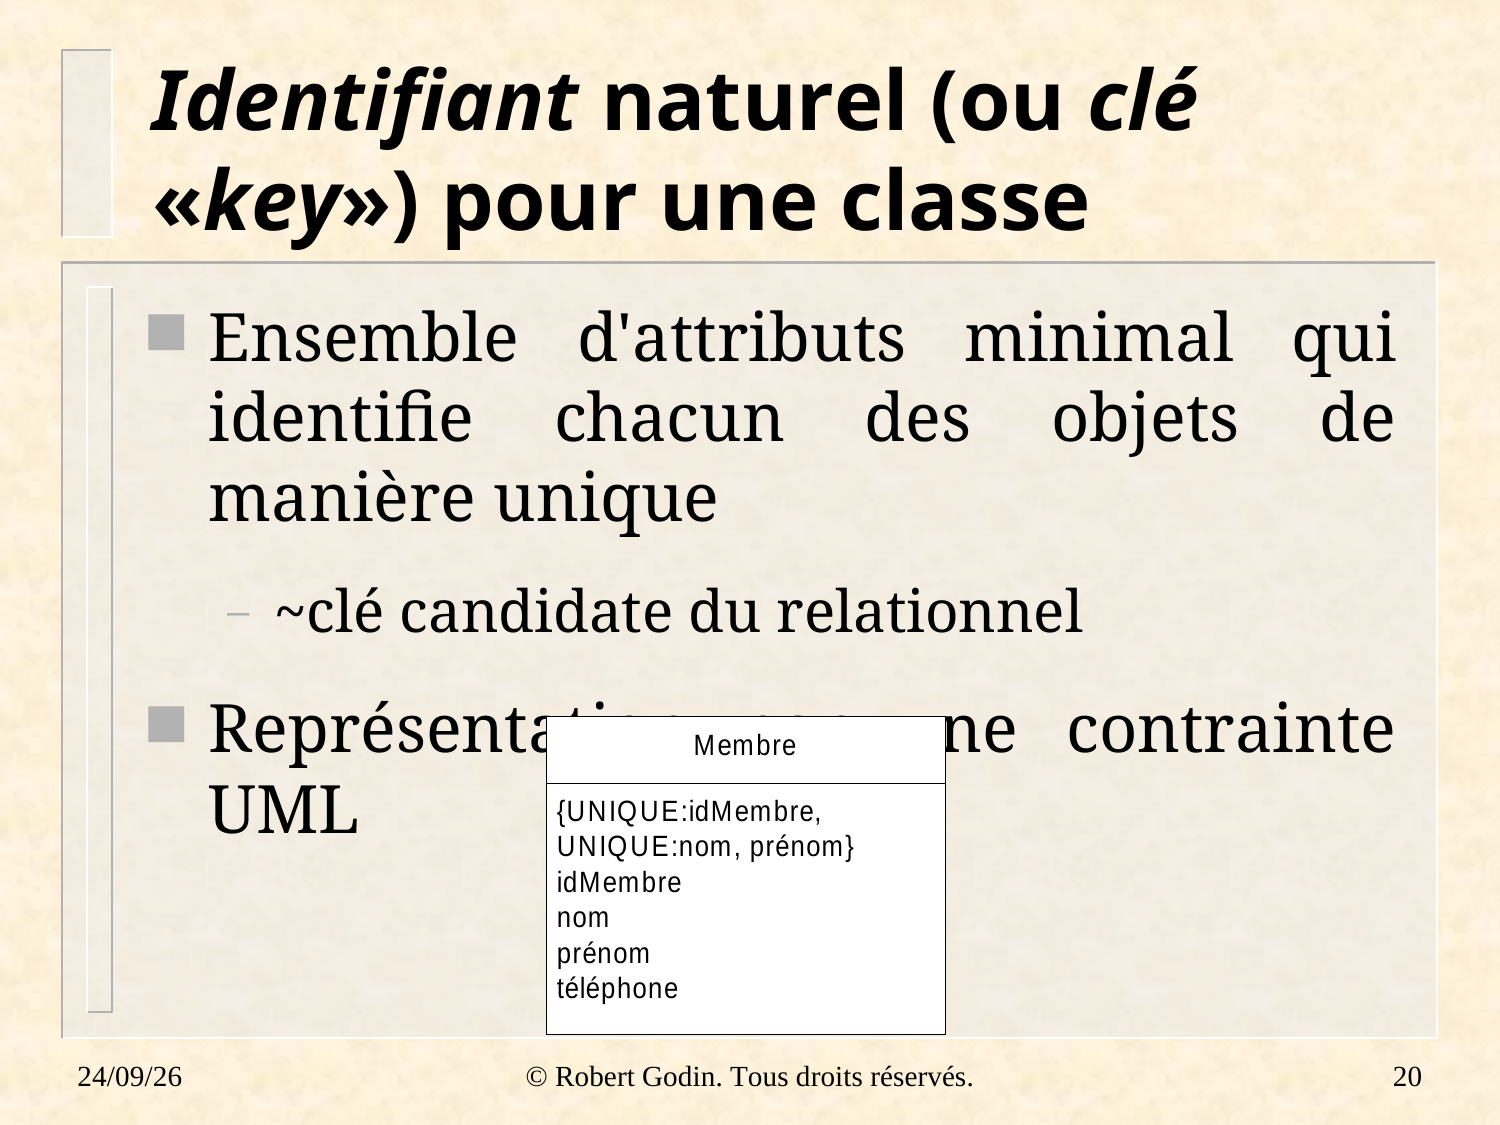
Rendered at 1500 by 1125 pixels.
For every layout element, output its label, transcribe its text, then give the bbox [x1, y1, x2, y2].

chart [512, 699, 1113, 1069]
picture [0, 0, 1500, 1125]
list Ensemble d'attributs minimal qui identifie chacun des objets de manière unique ~clé candidate du relationnel Représentation par une contrainte UML [137, 287, 1413, 963]
text_box © Robert Godin. Tous droits réservés. [512, 1069, 988, 1113]
text_box 31/05/21 [62, 1037, 376, 1113]
title Identifiant naturel (ou clé «key») pour une classe [137, 56, 1413, 238]
text_box <number> [1125, 1037, 1438, 1113]
